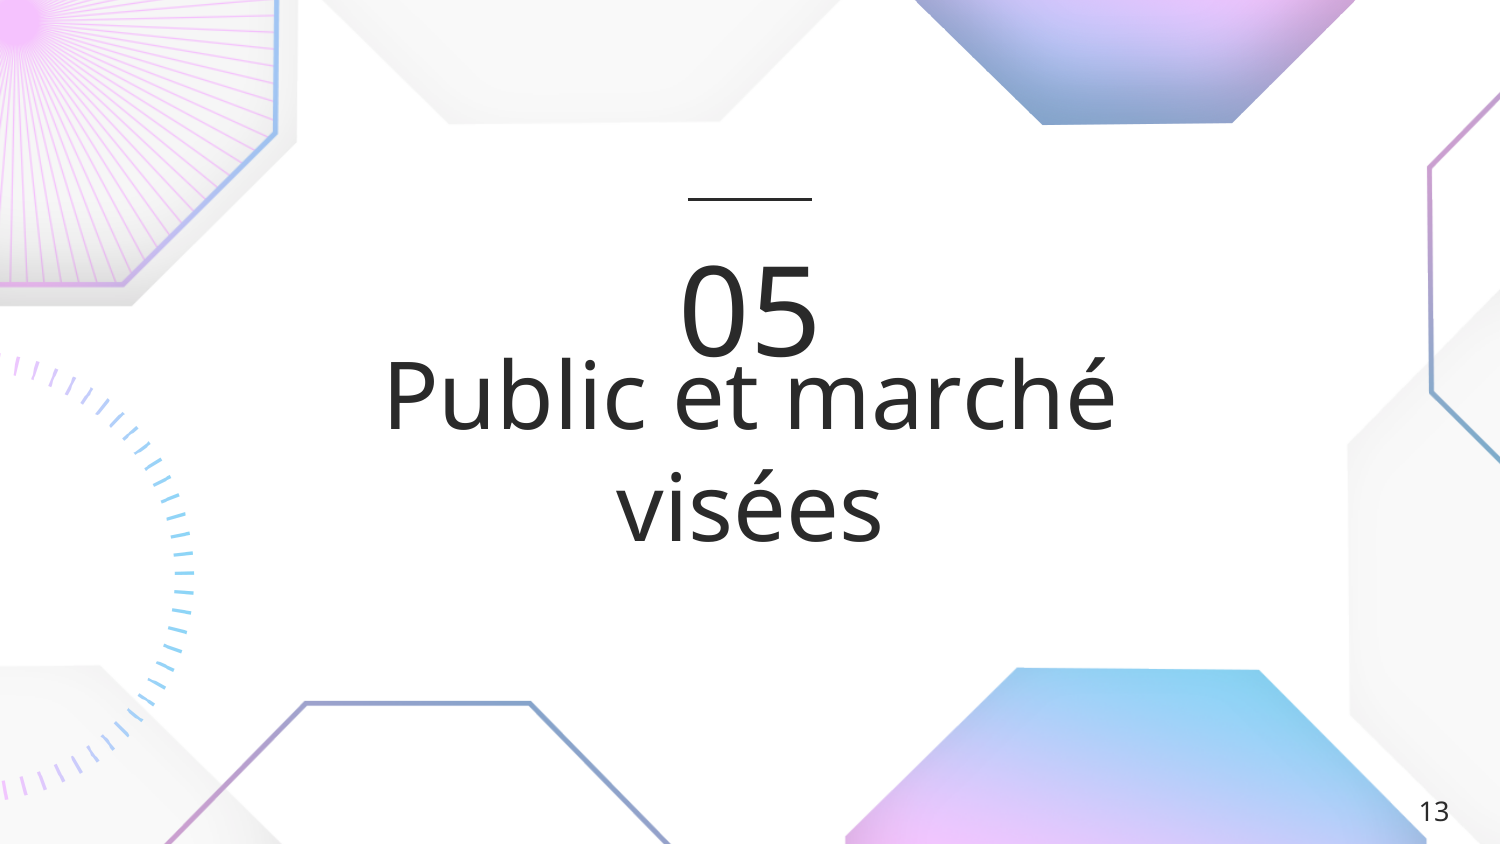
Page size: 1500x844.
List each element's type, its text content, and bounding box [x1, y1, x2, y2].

title Public et marché visées [292, 320, 1209, 459]
picture [0, 0, 1369, 309]
slide_number 13 [1403, 779, 1494, 844]
picture [0, 339, 696, 844]
picture [842, 0, 1500, 844]
title 05 [640, 216, 860, 355]
